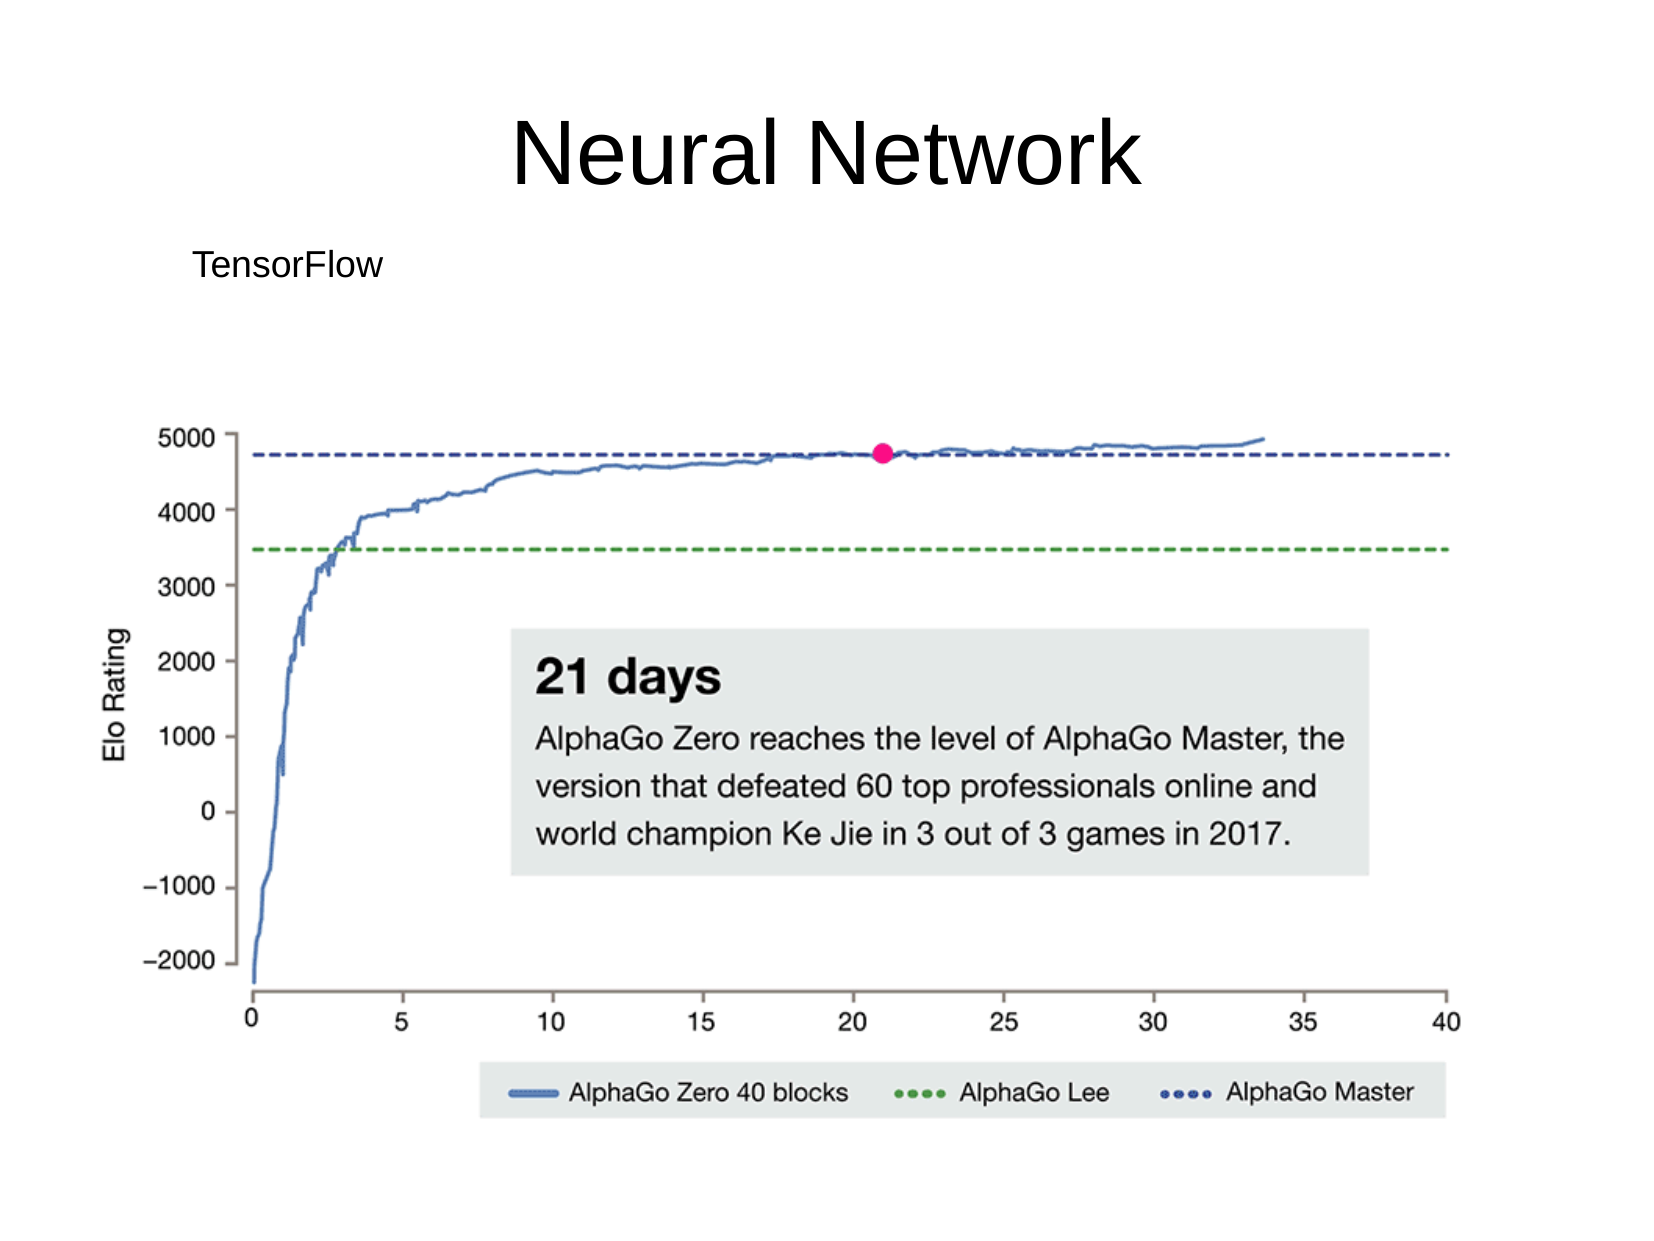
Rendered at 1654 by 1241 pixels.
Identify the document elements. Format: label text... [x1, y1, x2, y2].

text_box TensorFlow [177, 236, 1447, 351]
picture [99, 351, 1506, 1123]
title Neural Network [82, 49, 1571, 257]
